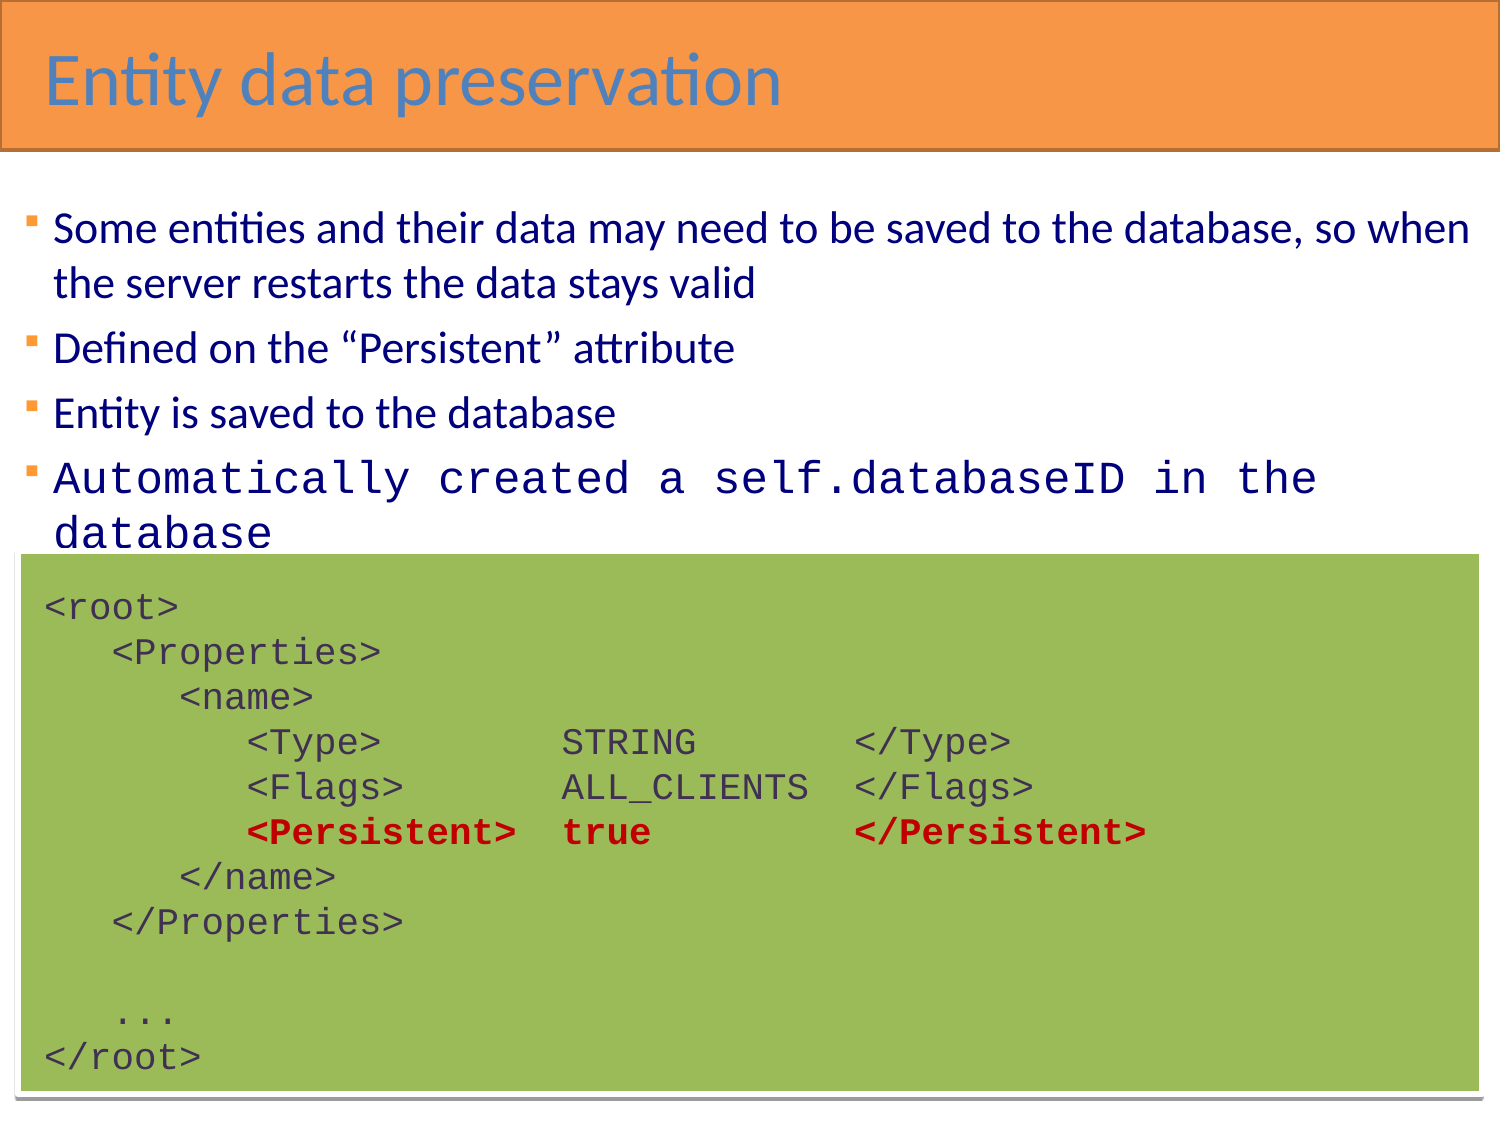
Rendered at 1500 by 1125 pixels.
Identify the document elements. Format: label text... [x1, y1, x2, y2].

text_box [17, 550, 1483, 1094]
text_box <root> <Properties> <name> <Type> STRING </Type> <Flags> ALL_CLIENTS </Flags> <Persistent> true </Persistent> </name> </Properties> ... </root> [29, 574, 1483, 1125]
text_box [0, 0, 1500, 150]
title Entity data preservation [29, 21, 1483, 129]
text_box Some entities and their data may need to be saved to the database, so when the server restarts the data stays valid Defined on the “Persistent” attribute Entity is saved to the database Automatically created a self.databaseID in the database [14, 196, 1500, 551]
